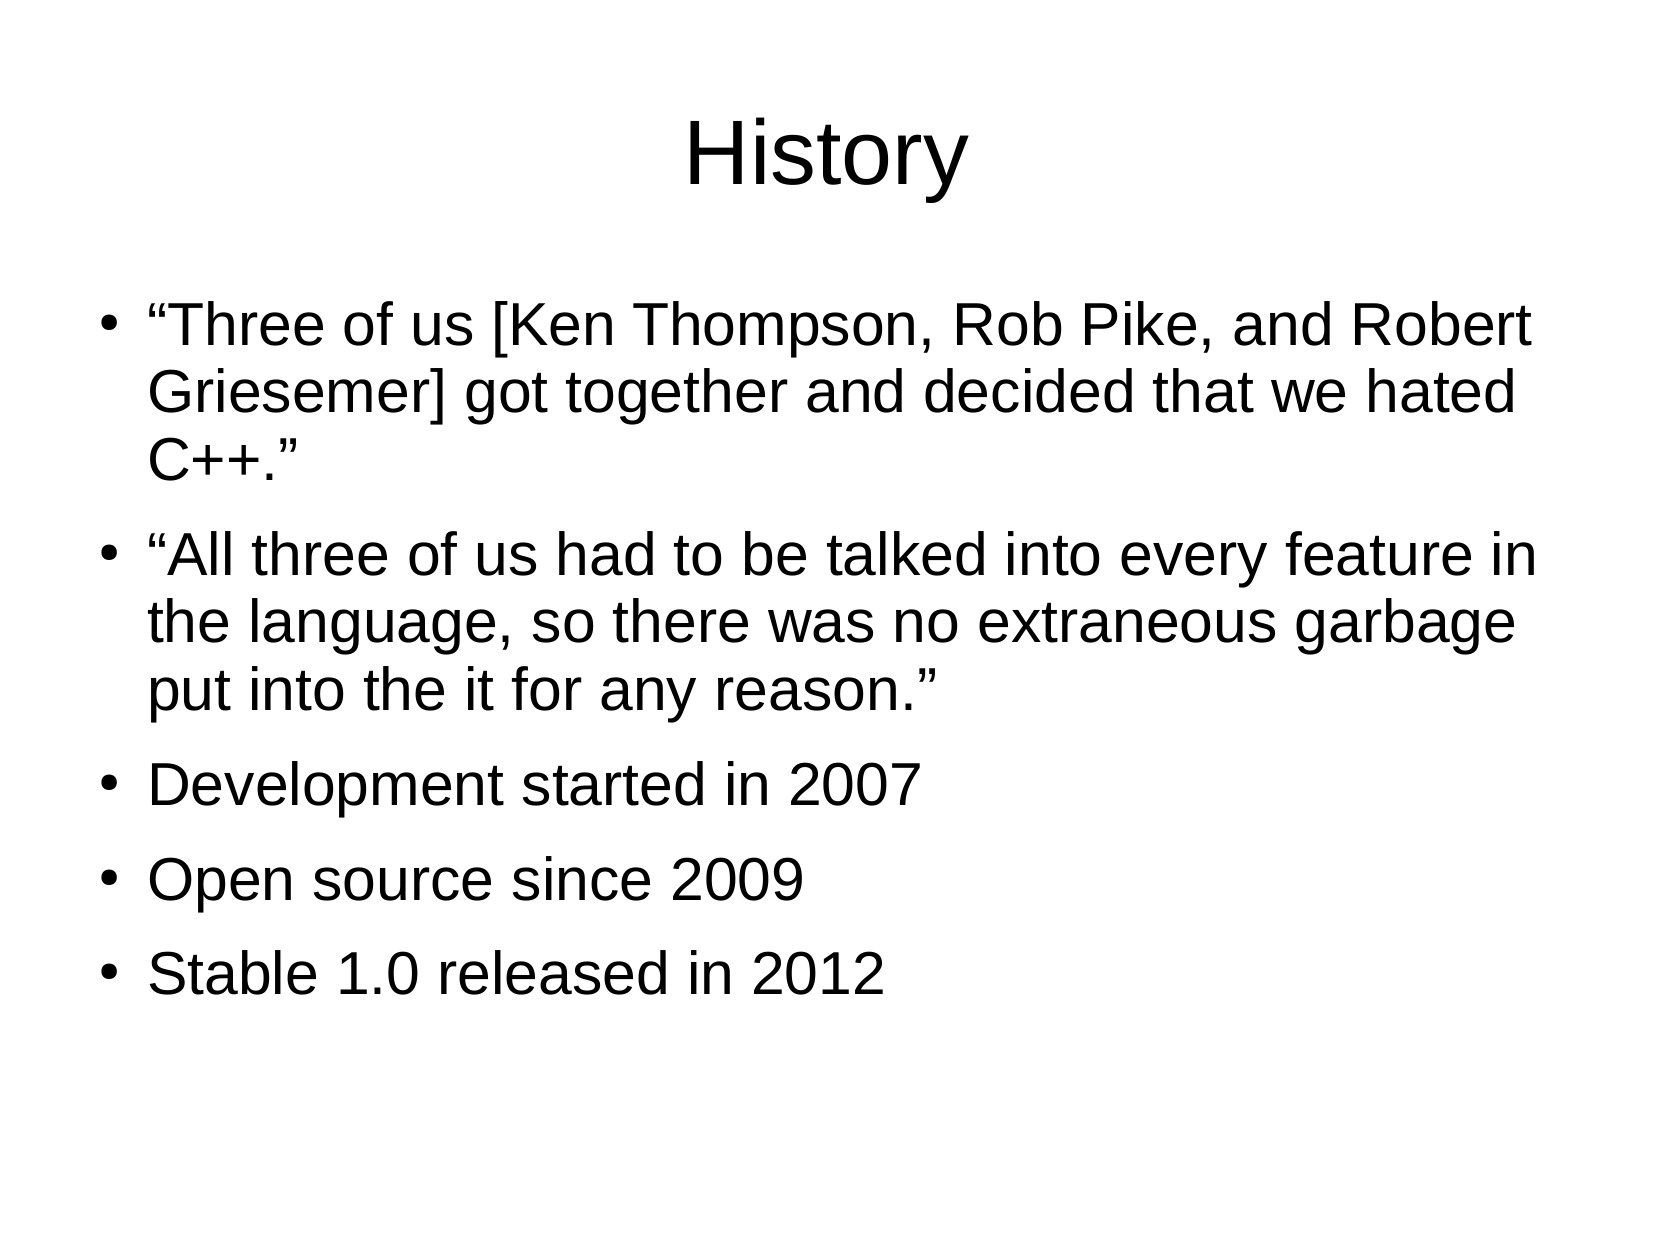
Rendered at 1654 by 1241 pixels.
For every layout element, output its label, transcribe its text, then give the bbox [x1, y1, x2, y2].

list “Three of us [Ken Thompson, Rob Pike, and Robert Griesemer] got together and decided that we hated C++.” “All three of us had to be talked into every feature in the language, so there was no extraneous garbage put into the it for any reason.” Development started in 2007 Open source since 2009 Stable 1.0 released in 2012 [82, 290, 1571, 1010]
title History [82, 49, 1571, 257]
